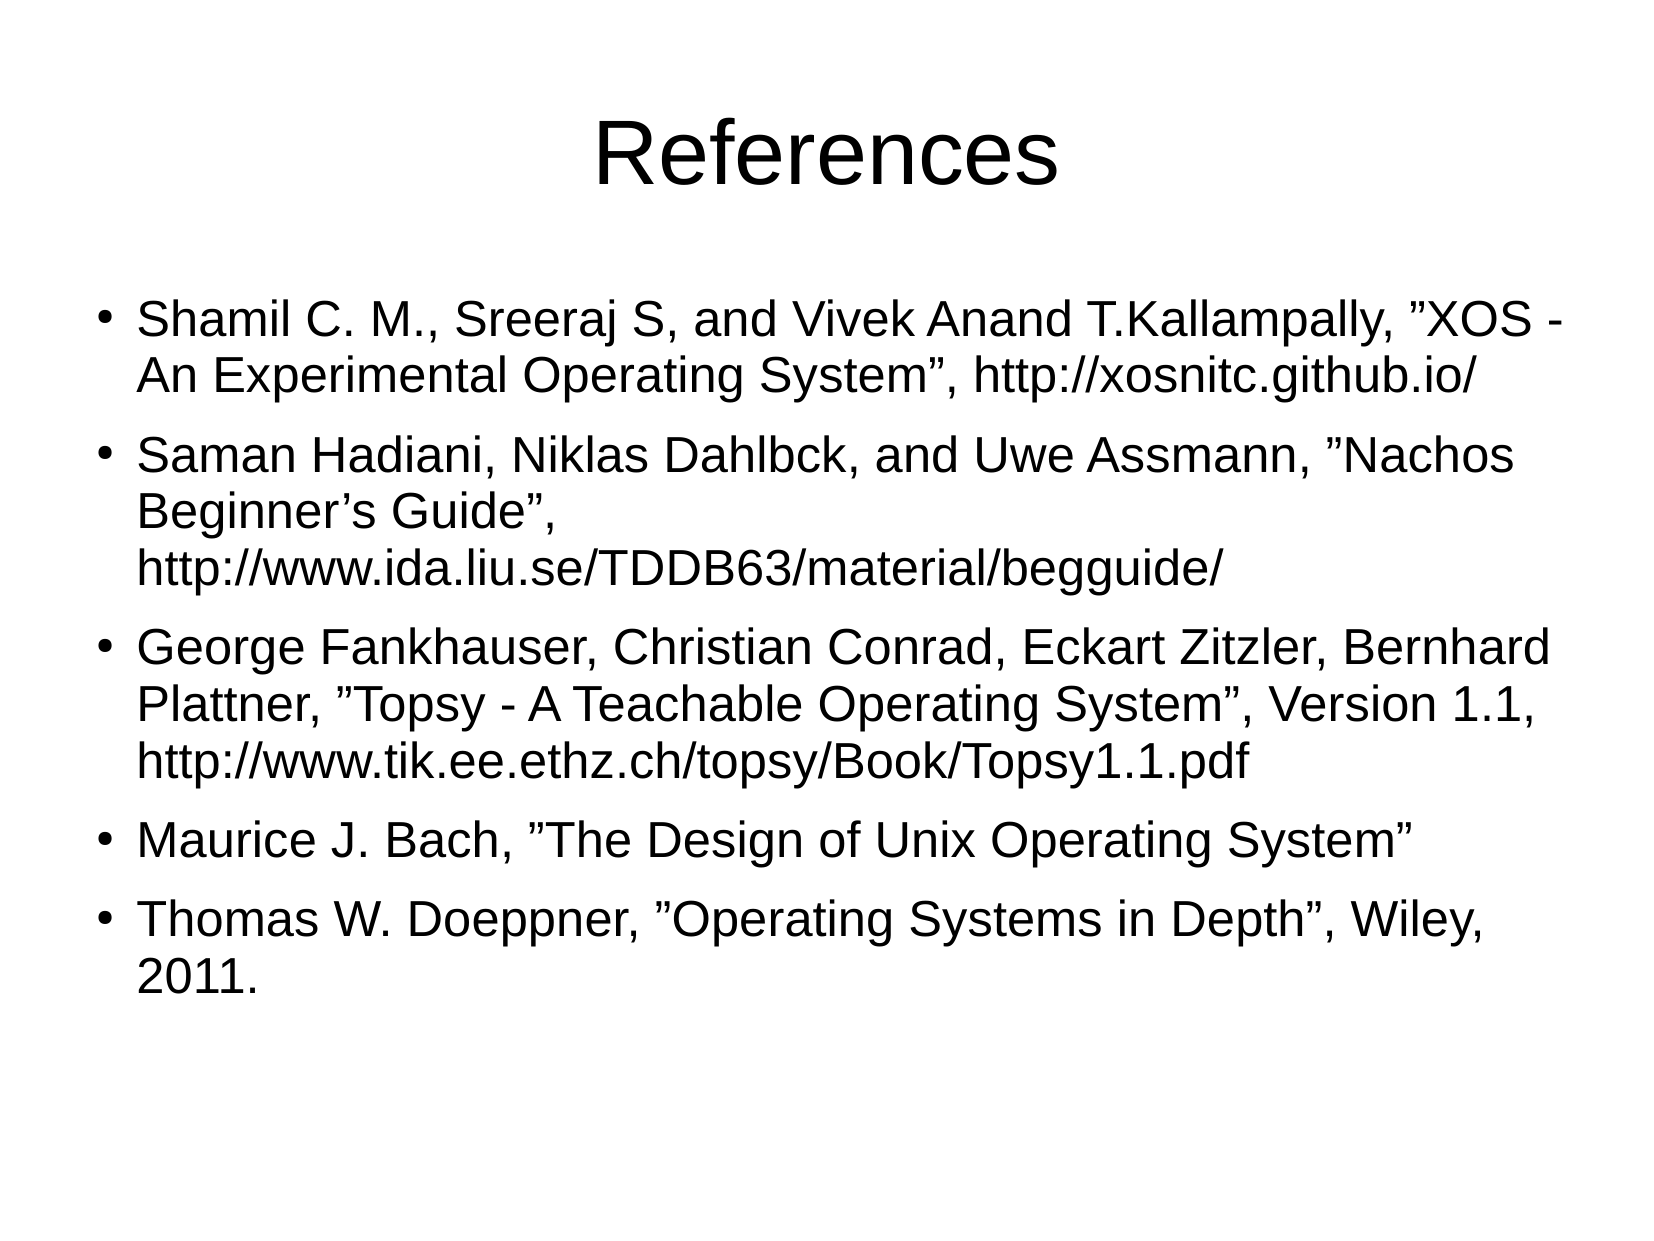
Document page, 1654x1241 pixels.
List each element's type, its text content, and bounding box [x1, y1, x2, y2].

list Shamil C. M., Sreeraj S, and Vivek Anand T.Kallampally, ”XOS - An Experimental Operating System”, http://xosnitc.github.io/ Saman Hadiani, Niklas Dahlbck, and Uwe Assmann, ”Nachos Beginner’s Guide”, http://www.ida.liu.se/TDDB63/material/begguide/ George Fankhauser, Christian Conrad, Eckart Zitzler, Bernhard Plattner, ”Topsy - A Teachable Operating System”, Version 1.1, http://www.tik.ee.ethz.ch/topsy/Book/Topsy1.1.pdf Maurice J. Bach, ”The Design of Unix Operating System” Thomas W. Doeppner, ”Operating Systems in Depth”, Wiley, 2011. [82, 290, 1571, 1010]
title References [82, 49, 1571, 257]
